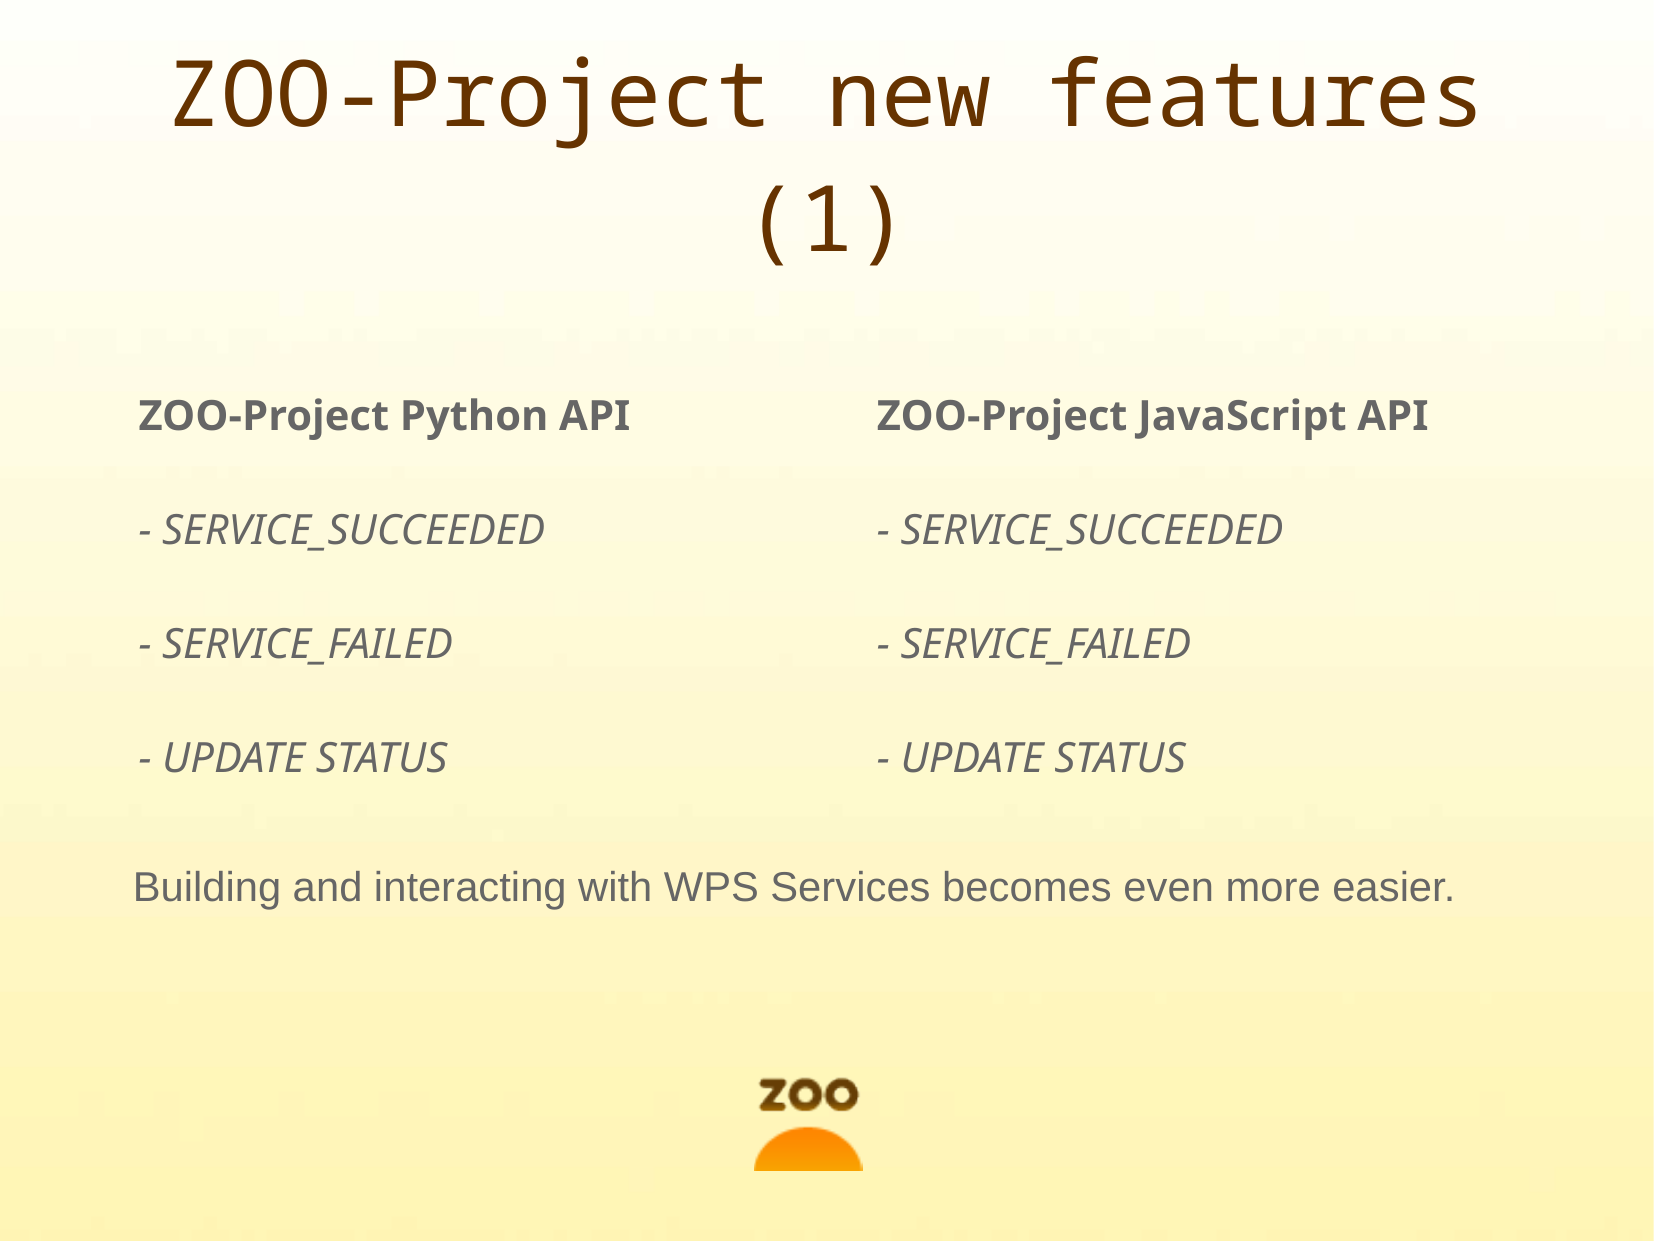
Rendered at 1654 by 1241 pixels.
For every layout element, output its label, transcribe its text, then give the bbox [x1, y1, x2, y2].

text_box ZOO-Project JavaScript API - SERVICE_SUCCEEDED - SERVICE_FAILED - UPDATE STATUS [862, 378, 1583, 749]
title ZOO-Project new features (1) [82, 49, 1571, 257]
text_box Building and interacting with WPS Services becomes even more easier. [118, 856, 1548, 918]
text_box ZOO-Project Python API - SERVICE_SUCCEEDED - SERVICE_FAILED - UPDATE STATUS [123, 378, 774, 749]
picture [0, 0, 1654, 1241]
